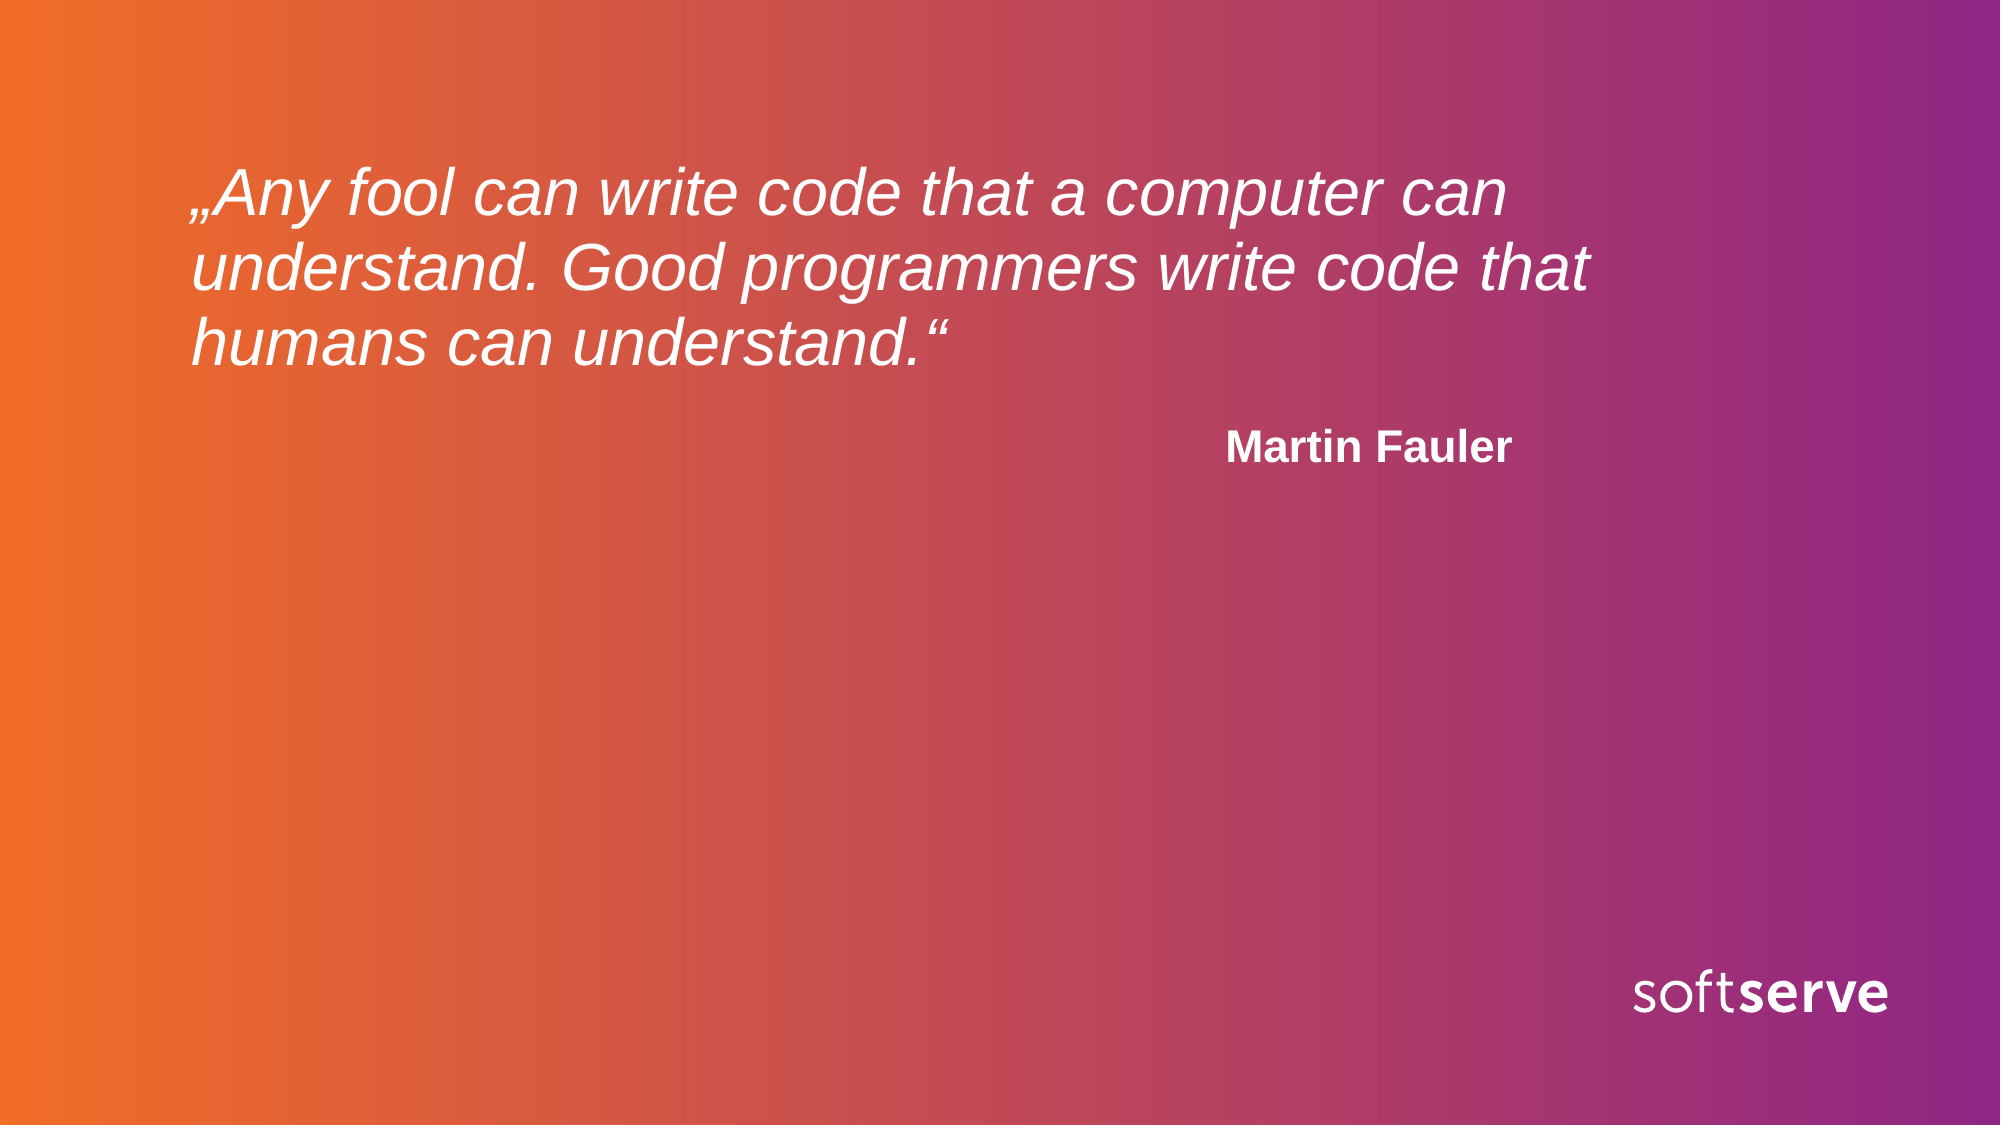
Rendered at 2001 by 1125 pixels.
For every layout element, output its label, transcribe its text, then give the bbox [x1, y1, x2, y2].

text_box „Any fool can write code that a computer can understand. Good programmers write code that humans can understand.“ Martin Fauler [177, 147, 1802, 480]
